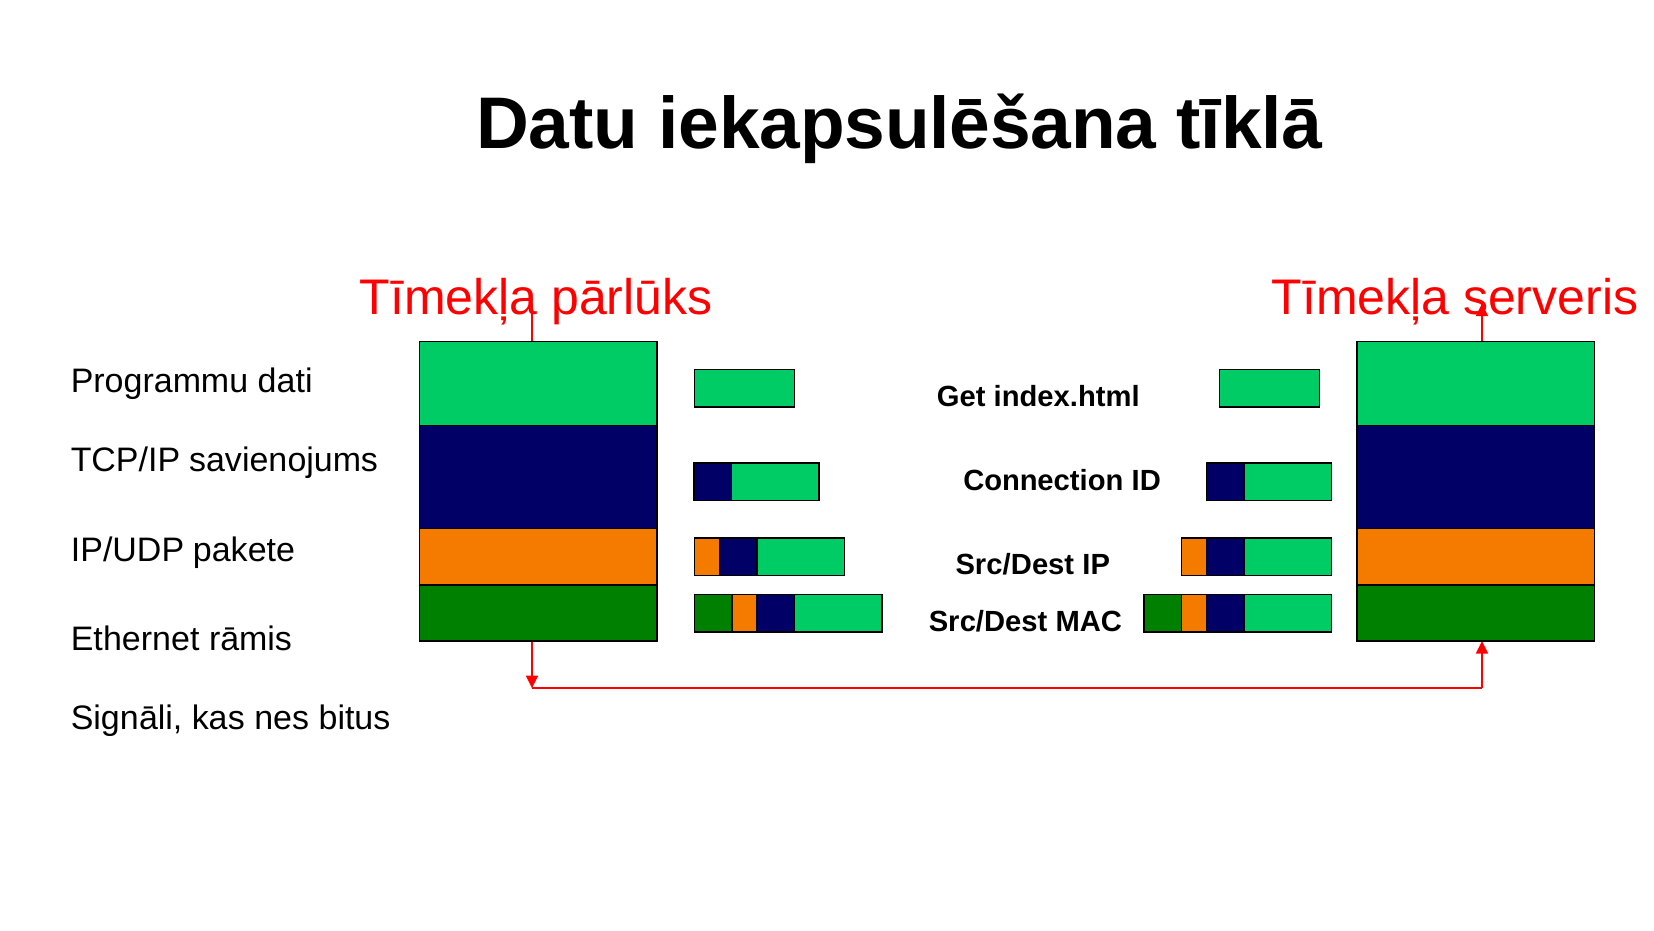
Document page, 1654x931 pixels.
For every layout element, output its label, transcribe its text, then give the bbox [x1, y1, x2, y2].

list Programmu dati TCP/IP savienojums IP/UDP pakete Ethernet rāmis Signāli, kas nes bitus [70, 358, 497, 740]
text_box Tīmekļa serveris [1256, 256, 1654, 332]
text_box [1181, 538, 1332, 576]
text_box [1356, 341, 1595, 642]
text_box [694, 369, 795, 407]
text_box [1206, 463, 1332, 501]
text_box Src/Dest MAC [878, 594, 1138, 645]
title Datu iekapsulēšana tīklā [224, 25, 1549, 213]
text_box Src/Dest IP [872, 538, 1126, 589]
text_box [694, 463, 820, 501]
text_box [694, 594, 878, 632]
text_box [694, 538, 845, 576]
text_box [419, 341, 657, 642]
text_box Get index.html [886, 369, 1156, 420]
text_box [1219, 369, 1320, 407]
text_box [1144, 594, 1332, 632]
text_box Connection ID [912, 453, 1177, 504]
text_box Tīmekļa pārlūks [344, 256, 728, 332]
